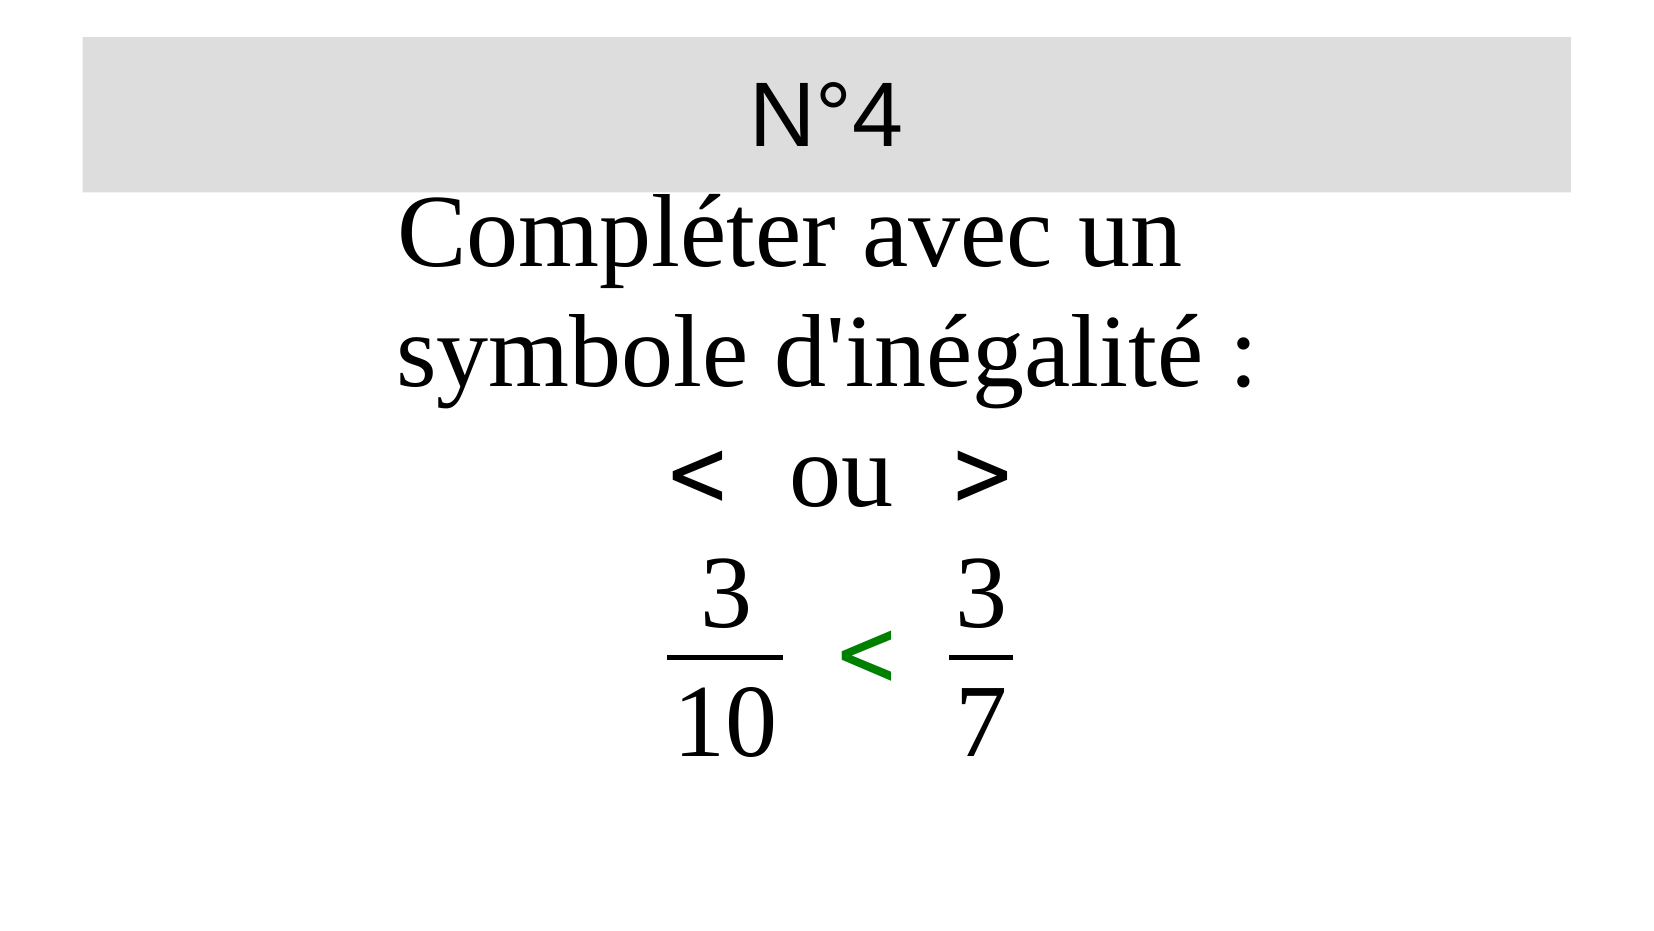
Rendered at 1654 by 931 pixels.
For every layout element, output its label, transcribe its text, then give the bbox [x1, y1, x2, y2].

title N°4 [82, 37, 1571, 193]
chart [389, 173, 1291, 780]
